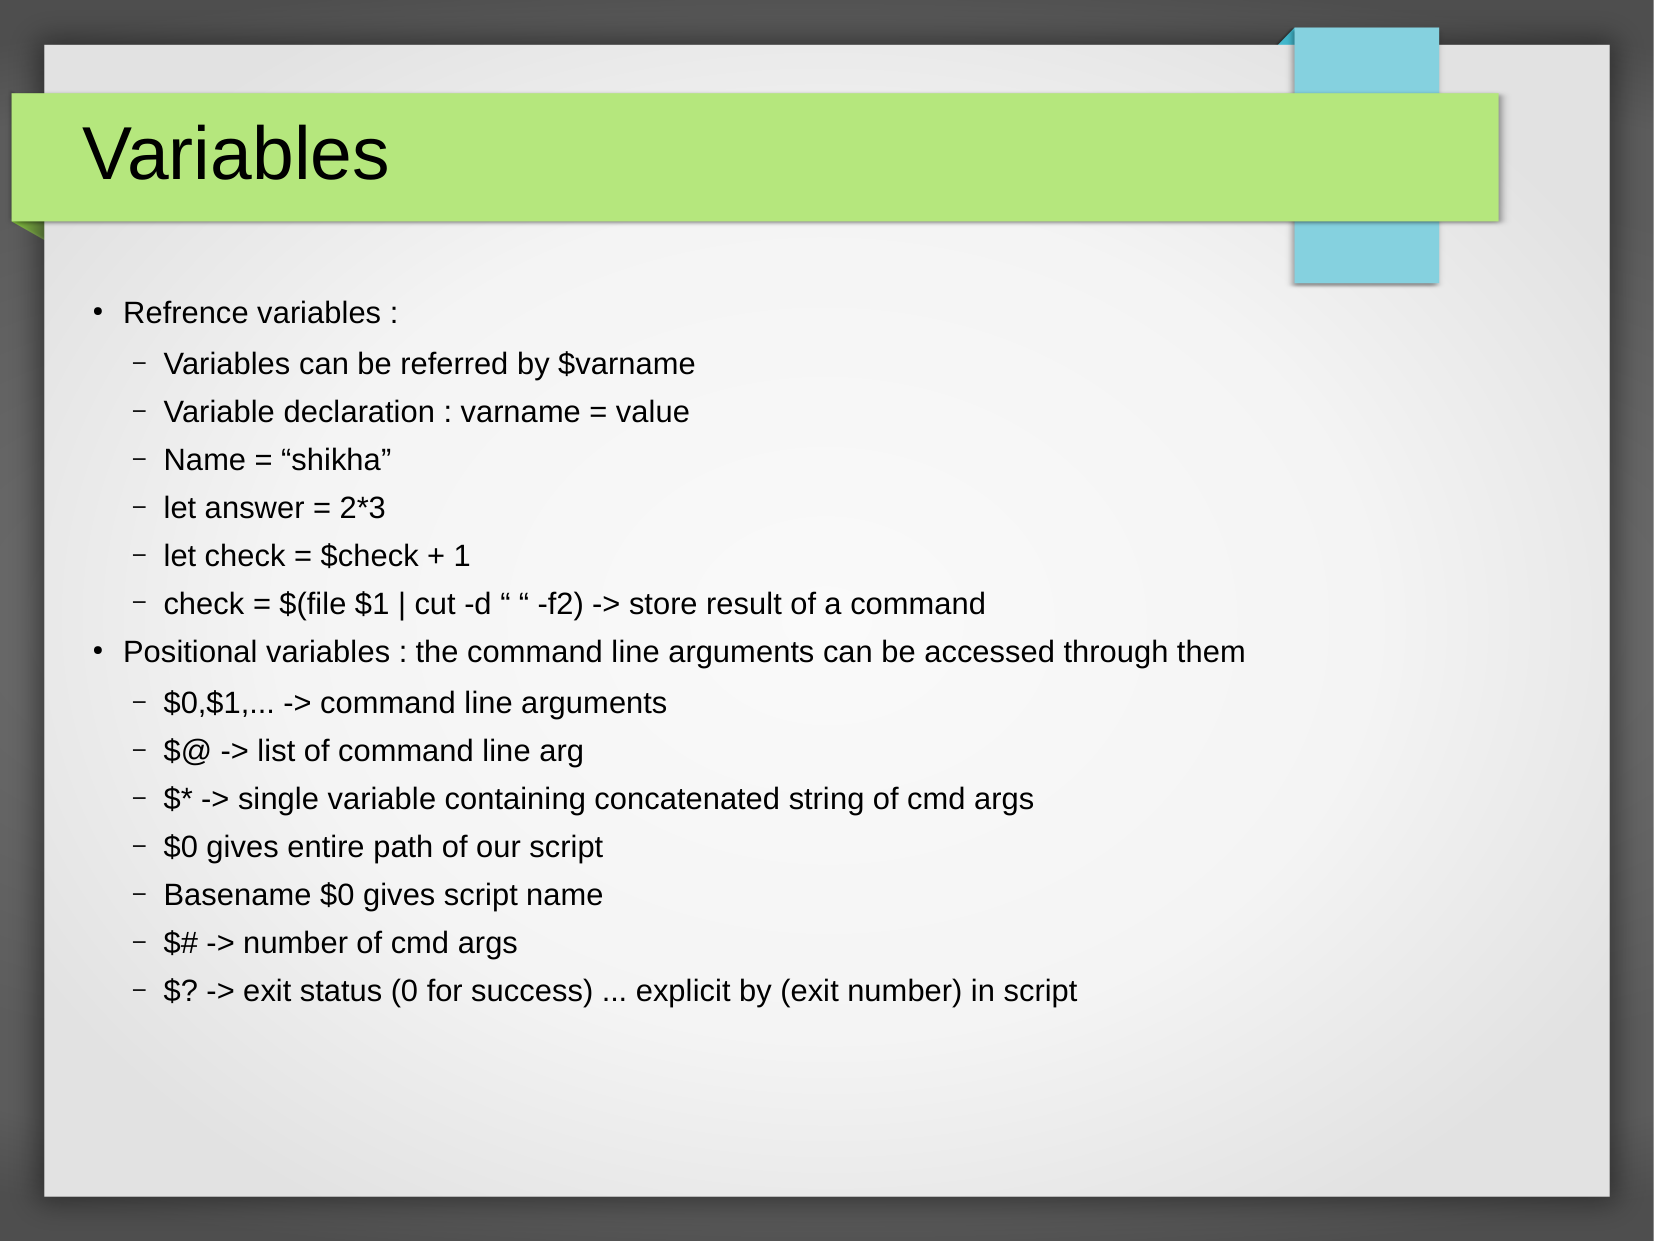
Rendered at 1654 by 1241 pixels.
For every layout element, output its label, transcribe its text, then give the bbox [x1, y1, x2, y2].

picture [0, 0, 1654, 1241]
title Variables [82, 94, 1264, 213]
list Refrence variables : Variables can be referred by $varname Variable declaration : varname = value Name = “shikha” let answer = 2*3 let check = $check + 1 check = $(file $1 | cut -d “ “ -f2) -> store result of a command Positional variables : the command line arguments can be accessed through them $0,$1,... -> command line arguments $@ -> list of command line arg $* -> single variable containing concatenated string of cmd args $0 gives entire path of our script Basename $0 gives script name $# -> number of cmd args $? -> exit status (0 for success) ... explicit by (exit number) in script [82, 295, 1571, 1015]
